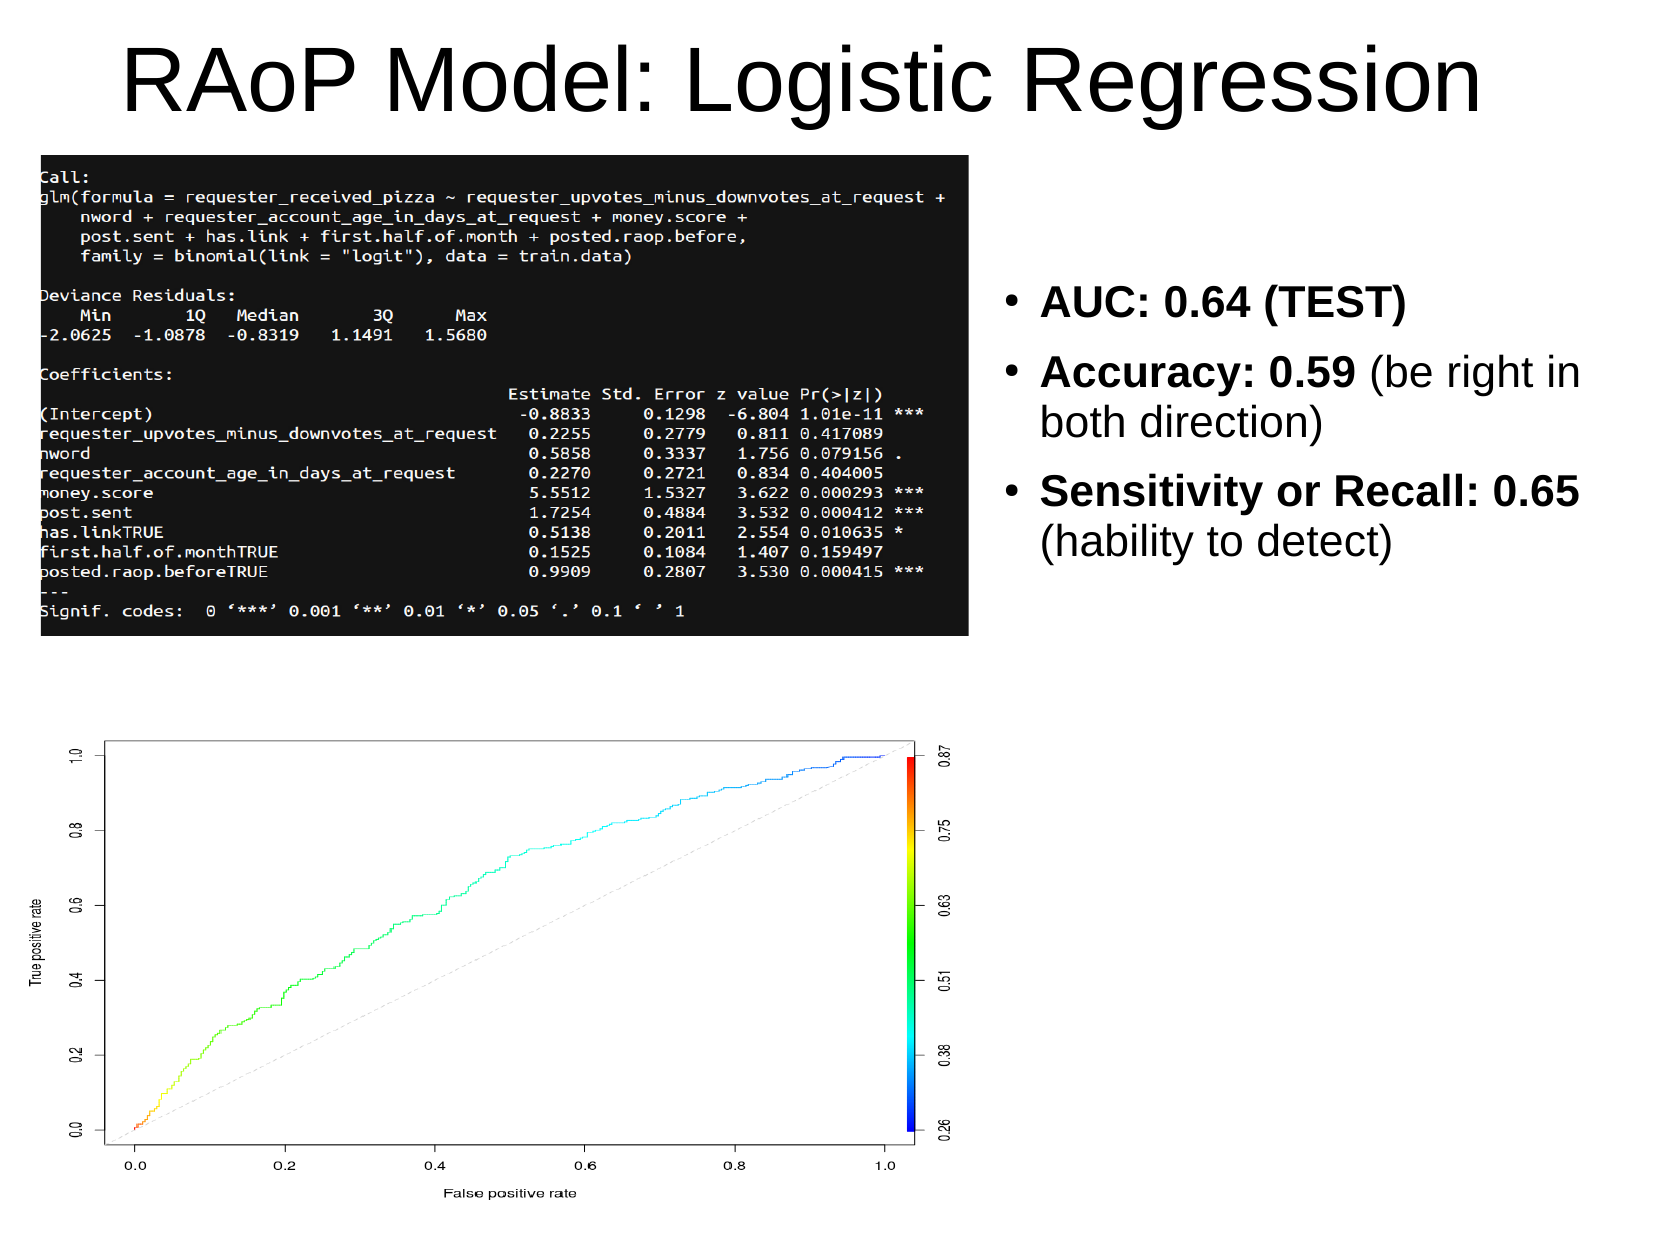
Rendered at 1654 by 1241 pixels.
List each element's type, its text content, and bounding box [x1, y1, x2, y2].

text_box AUC: 0.64 (TEST) Accuracy: 0.59 (be right in both direction) Sensitivity or Recall: 0.65 (hability to detect) [992, 276, 1654, 567]
title RAoP Model: Logistic Regression [59, 0, 1548, 184]
picture [24, 710, 957, 1215]
picture [40, 155, 969, 636]
